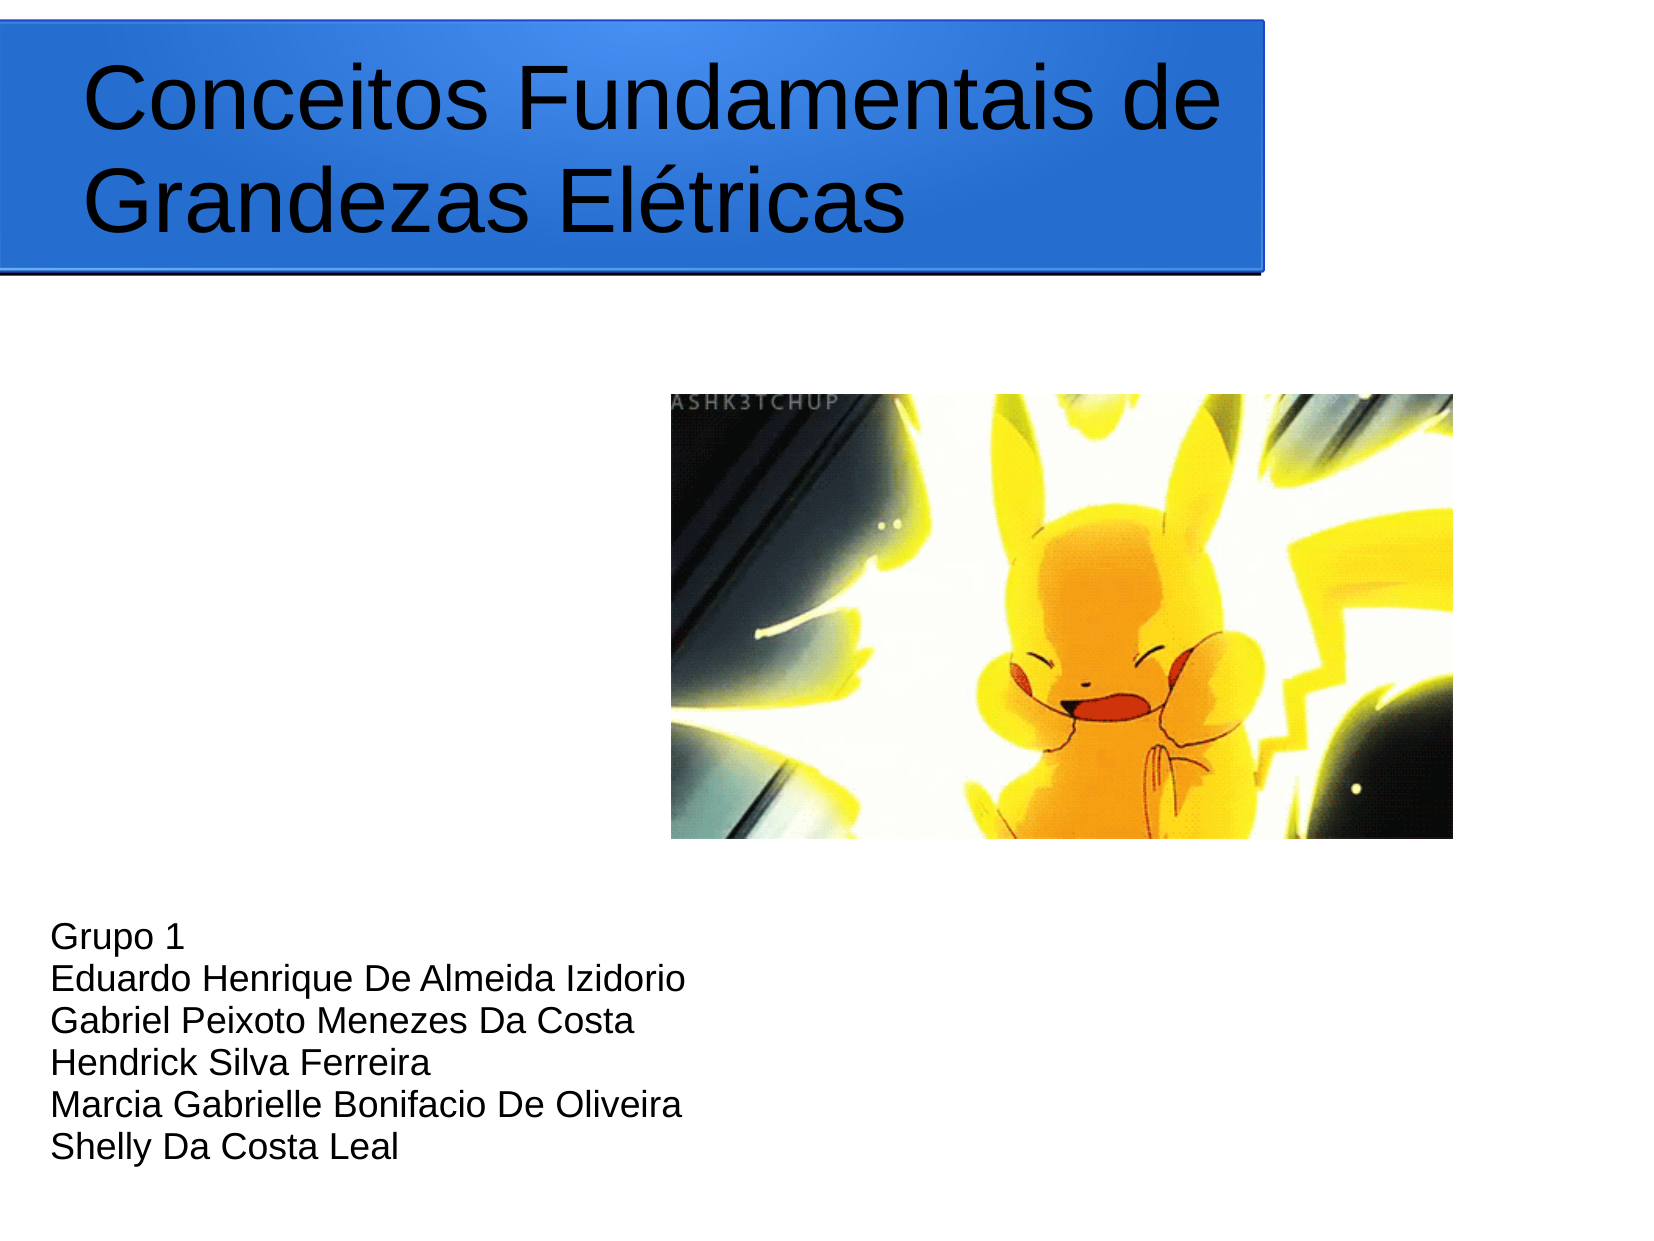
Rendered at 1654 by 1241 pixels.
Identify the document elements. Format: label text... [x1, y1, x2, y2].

text_box Grupo 1 Eduardo Henrique De Almeida Izidorio Gabriel Peixoto Menezes Da Costa Hendrick Silva Ferreira Marcia Gabrielle Bonifacio De Oliveira Shelly Da Costa Leal [35, 907, 709, 1217]
picture [671, 394, 1453, 839]
title Conceitos Fundamentais de Grandezas Elétricas [82, 47, 1235, 253]
